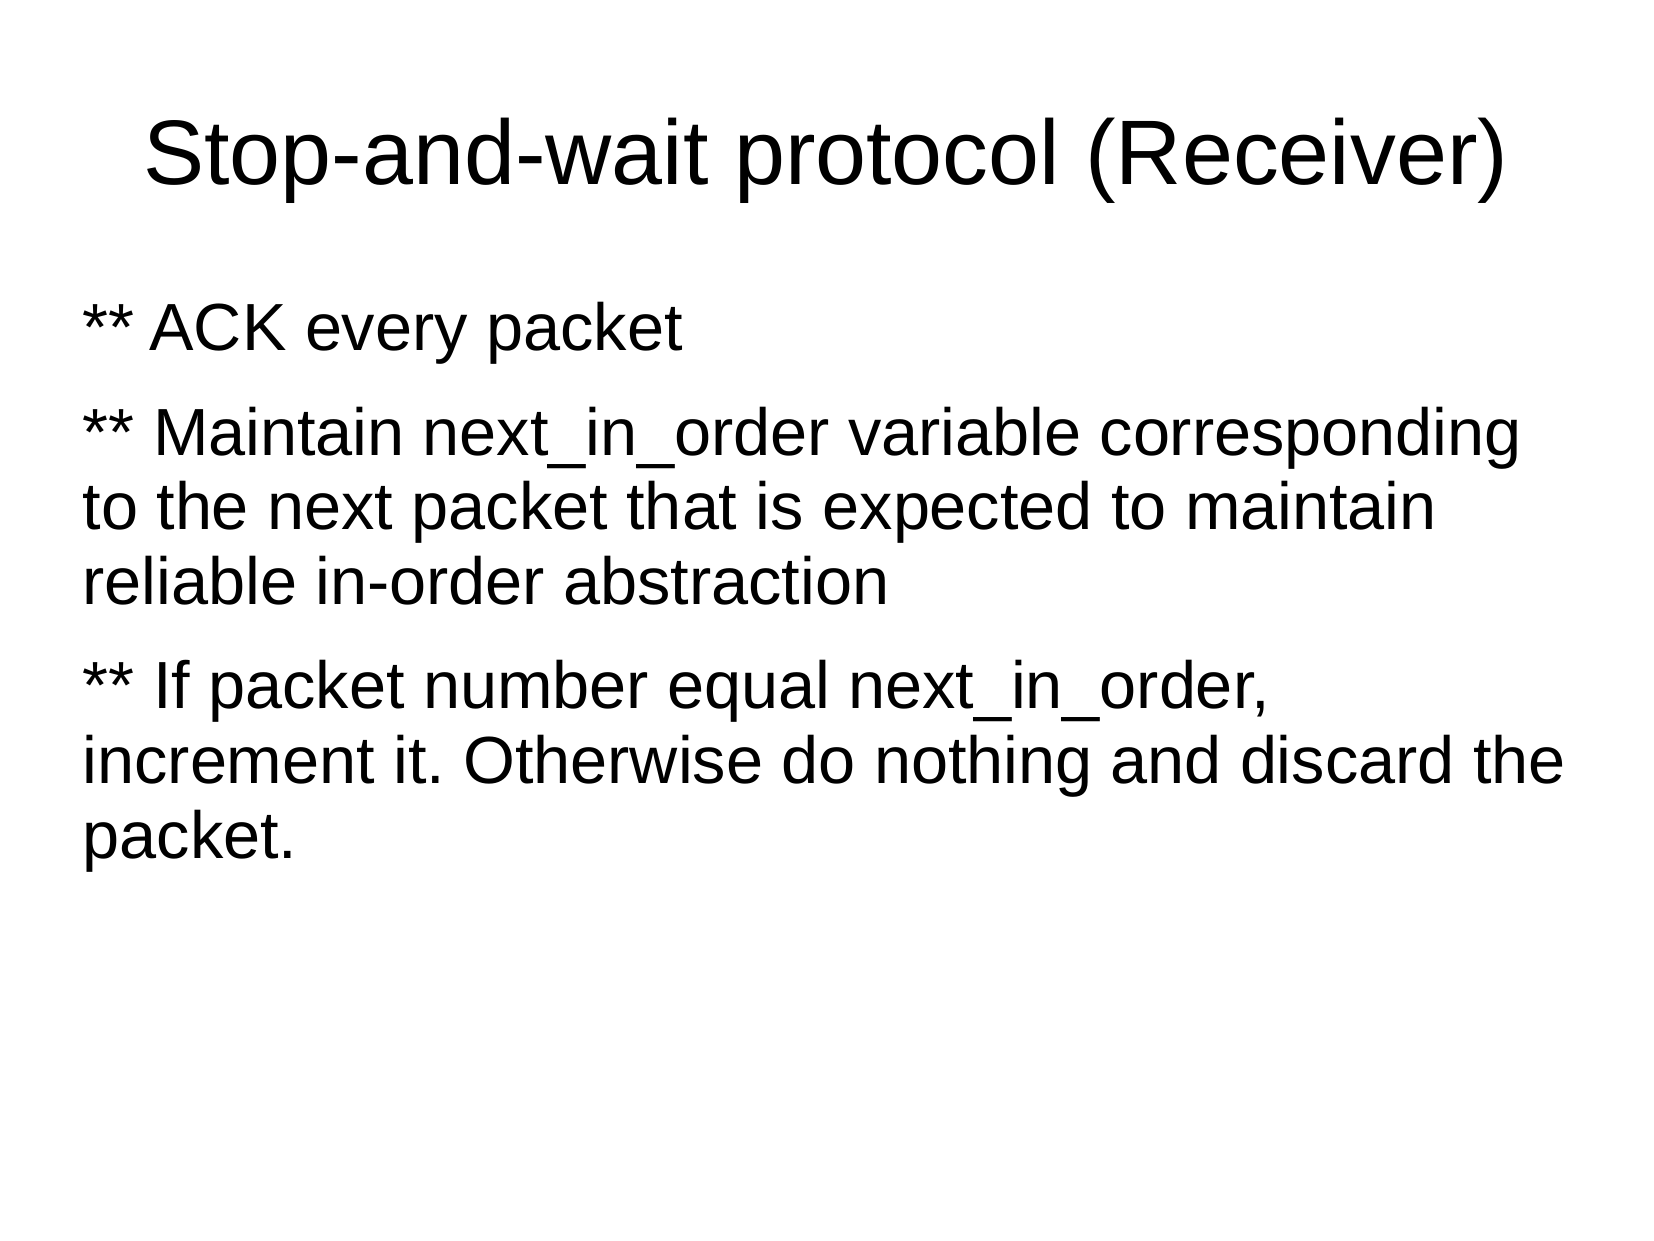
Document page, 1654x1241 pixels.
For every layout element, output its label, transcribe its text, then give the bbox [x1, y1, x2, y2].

list ** ACK every packet ** Maintain next_in_order variable corresponding to the next packet that is expected to maintain reliable in-order abstraction ** If packet number equal next_in_order, increment it. Otherwise do nothing and discard the packet. [82, 290, 1571, 1010]
title Stop-and-wait protocol (Receiver) [82, 49, 1571, 257]
